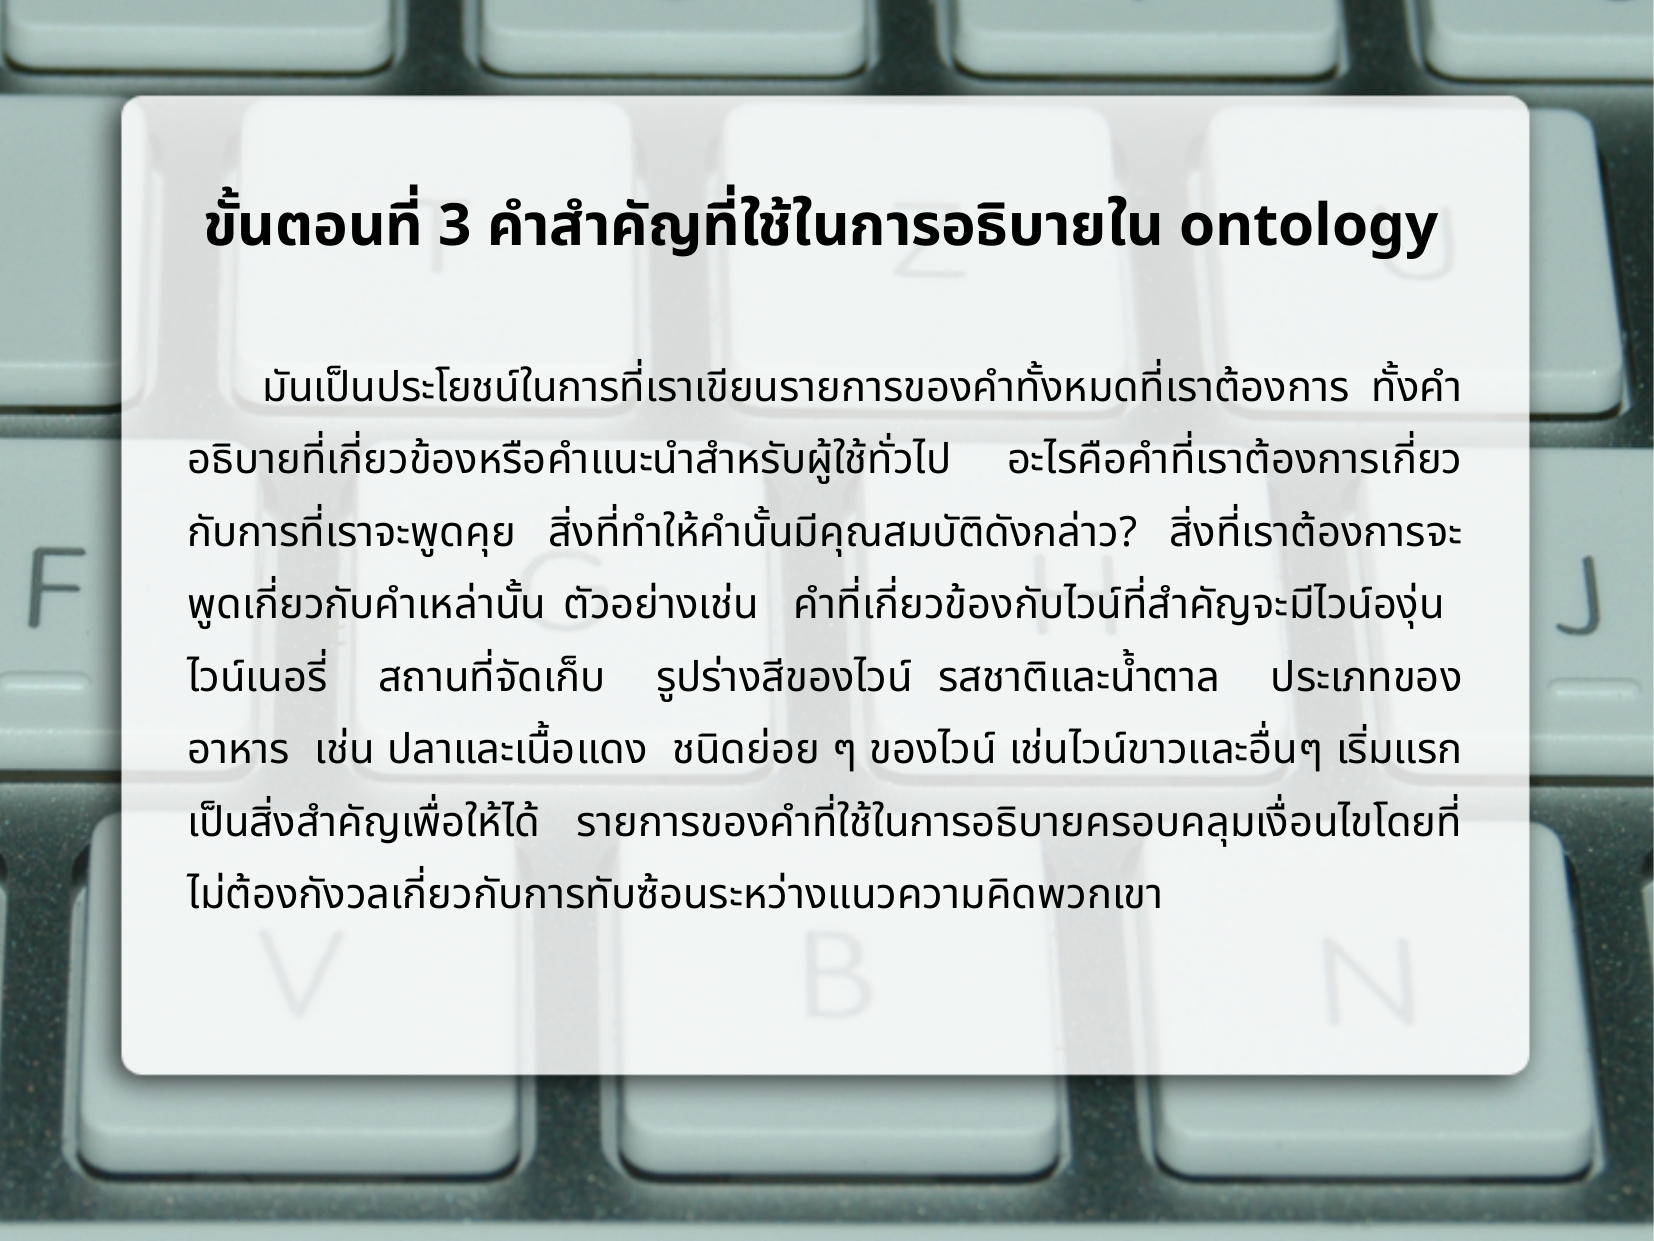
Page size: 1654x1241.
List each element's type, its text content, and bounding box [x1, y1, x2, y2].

picture [0, 0, 1654, 1241]
subtitle มันเป็นประโยชน์ในการที่เราเขียนรายการของคำทั้งหมดที่เราต้องการ ทั้งคำอธิบายที่เกี่ยวข้องหรือคำแนะนำสำหรับผู้ใช้ทั่วไป อะไรคือคำที่เราต้องการเกี่ยวกับการที่เราจะพูดคุย สิ่งที่ทำให้คำนั้นมีคุณสมบัติดังกล่าว? สิ่งที่เราต้องการจะพูดเกี่ยวกับคำเหล่านั้น ตัวอย่างเช่น คำที่เกี่ยวข้องกับไวน์ที่สำคัญจะมีไวน์องุ่น ไวน์เนอรี่ สถานที่จัดเก็บ รูปร่างสีของไวน์ รสชาติและน้ำตาล ประเภทของอาหาร เช่น ปลาและเนื้อแดง ชนิดย่อย ๆ ของไวน์ เช่นไวน์ขาวและอื่นๆ เริ่มแรกเป็นสิ่งสำคัญเพื่อให้ได้ รายการของคำที่ใช้ในการอธิบายครอบคลุมเงื่อนไขโดยที่ไม่ต้องกังวลเกี่ยวกับการทับซ้อนระหว่างแนวความคิดพวกเขา [187, 337, 1463, 938]
title ขั้นตอนที่ 3 คำสำคัญที่ใช้ในการอธิบายใน ontology [135, 125, 1506, 318]
